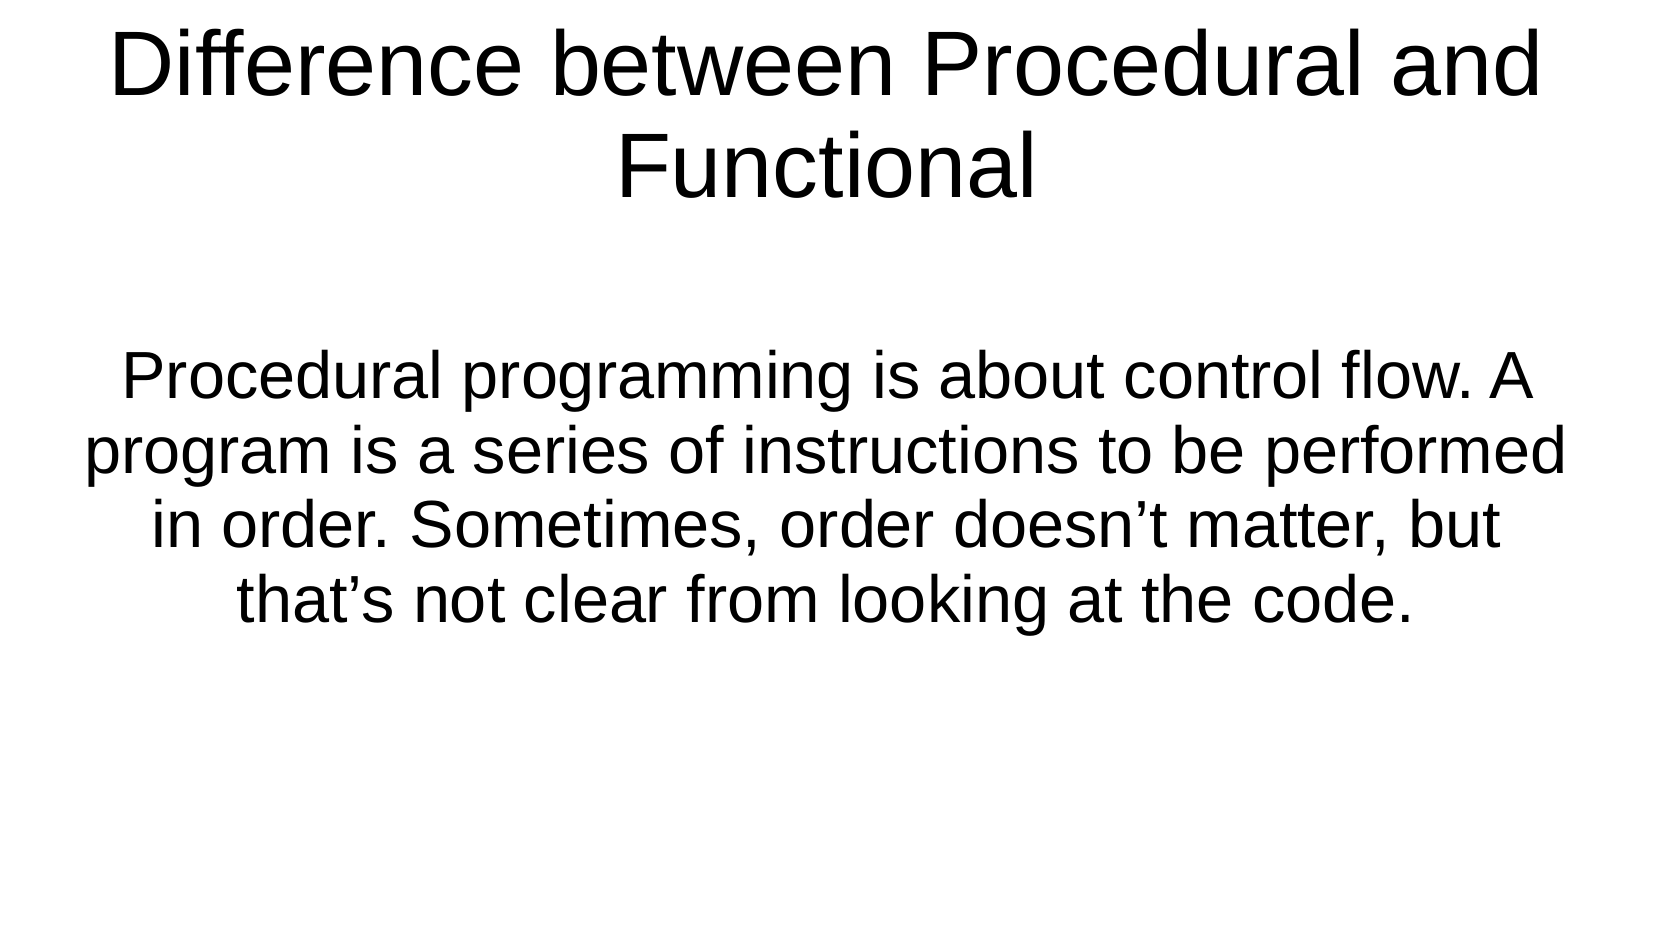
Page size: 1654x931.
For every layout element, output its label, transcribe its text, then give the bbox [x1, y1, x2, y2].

title Difference between Procedural and Functional [82, 12, 1571, 217]
subtitle Procedural programming is about control flow. A program is a series of instructions to be performed in order. Sometimes, order doesn’t matter, but that’s not clear from looking at the code. [82, 217, 1571, 758]
